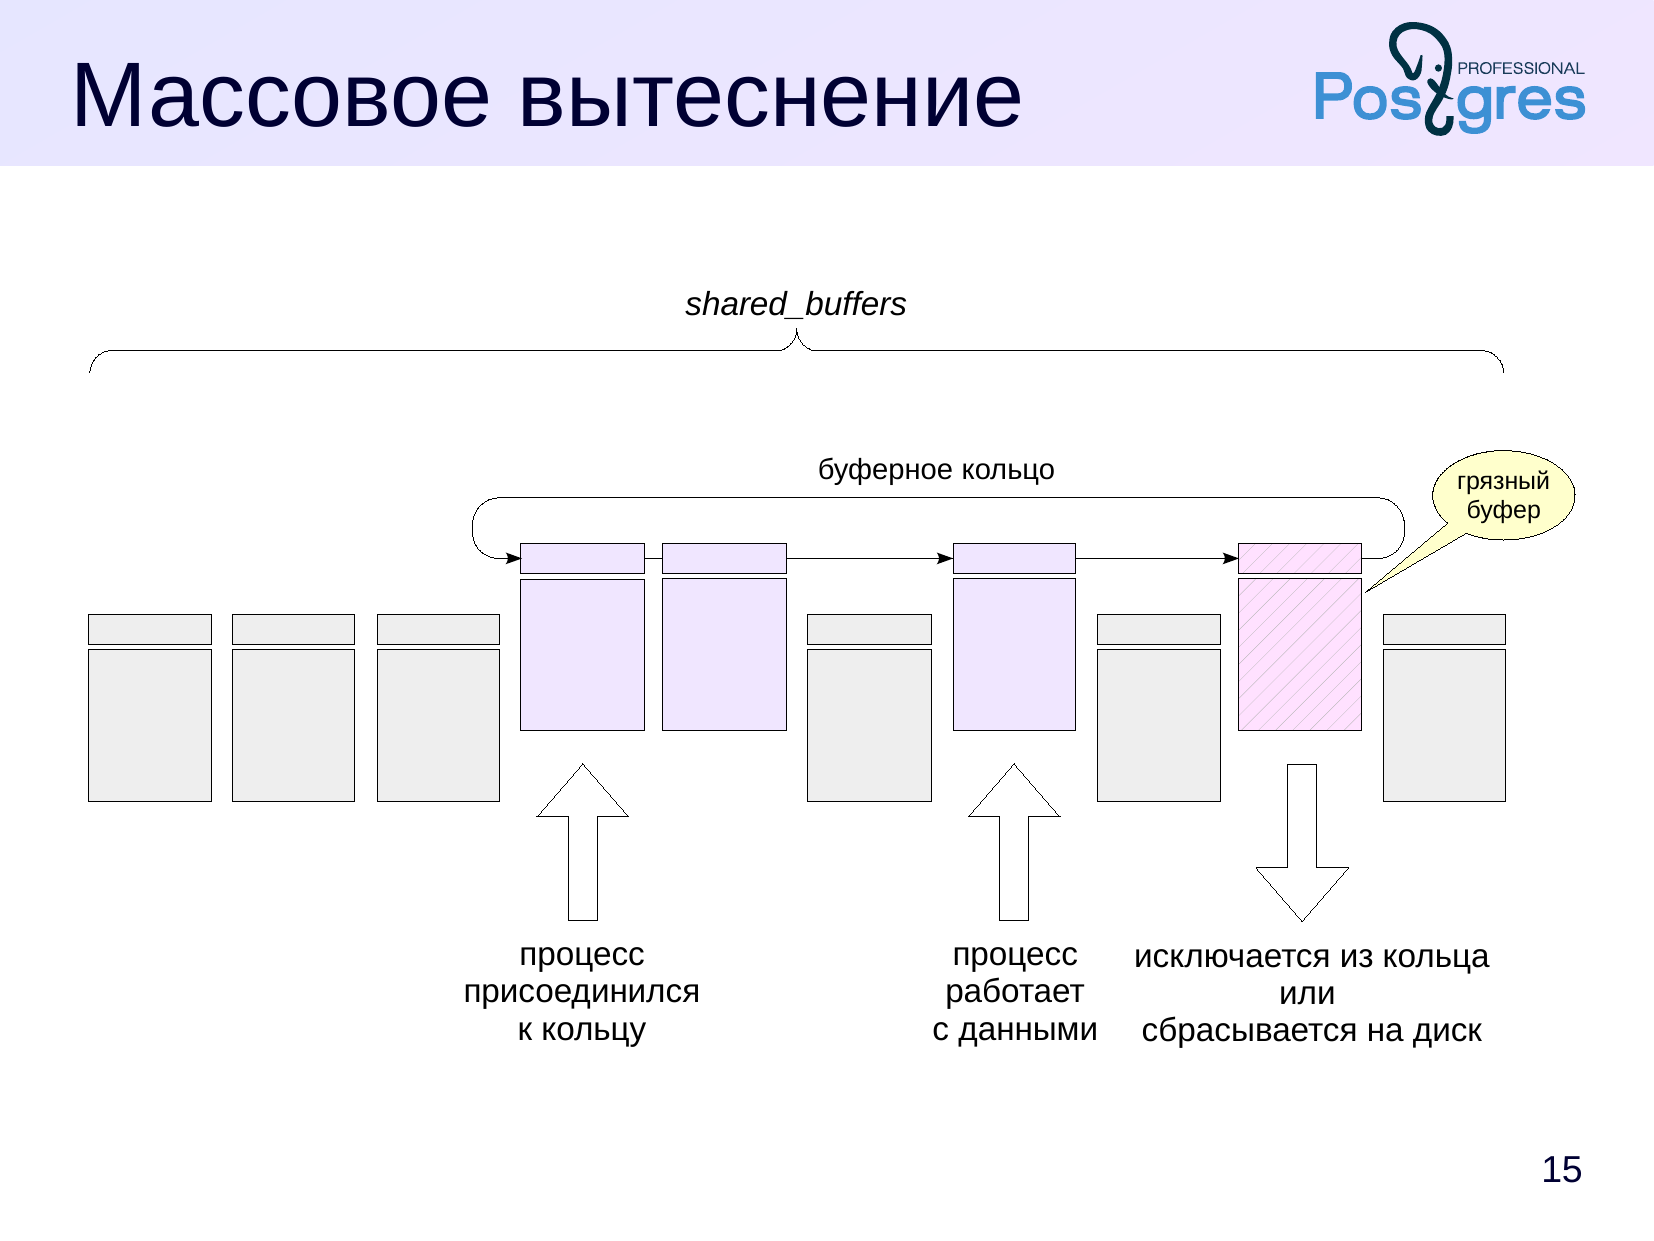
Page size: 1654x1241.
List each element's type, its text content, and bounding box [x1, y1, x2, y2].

text_box [1383, 614, 1506, 645]
list процесс работает с данными [896, 935, 1135, 1081]
text_box [1097, 614, 1221, 645]
text_box [1238, 578, 1362, 731]
text_box [1256, 764, 1349, 922]
list исключается из кольца или сбрасывается на диск [1081, 937, 1543, 1096]
text_box [662, 578, 787, 731]
text_box [953, 578, 1076, 731]
text_box [232, 614, 355, 645]
text_box [377, 649, 500, 802]
text_box грязный буфер [1365, 450, 1576, 593]
text_box [1383, 649, 1506, 802]
text_box [807, 614, 932, 645]
list процесс присоединился к кольцу [447, 935, 717, 1061]
text_box [1097, 649, 1221, 802]
list буферное кольцо [491, 453, 1382, 488]
text_box [377, 614, 500, 645]
text_box [536, 763, 629, 921]
text_box shared_buffers [670, 278, 926, 330]
title Массовое вытеснение [70, 43, 1241, 147]
text_box [88, 614, 212, 645]
text_box [232, 649, 355, 802]
text_box [88, 649, 212, 802]
text_box [807, 649, 932, 802]
text_box [968, 763, 1061, 921]
text_box [520, 579, 645, 731]
text_box [472, 497, 1405, 574]
